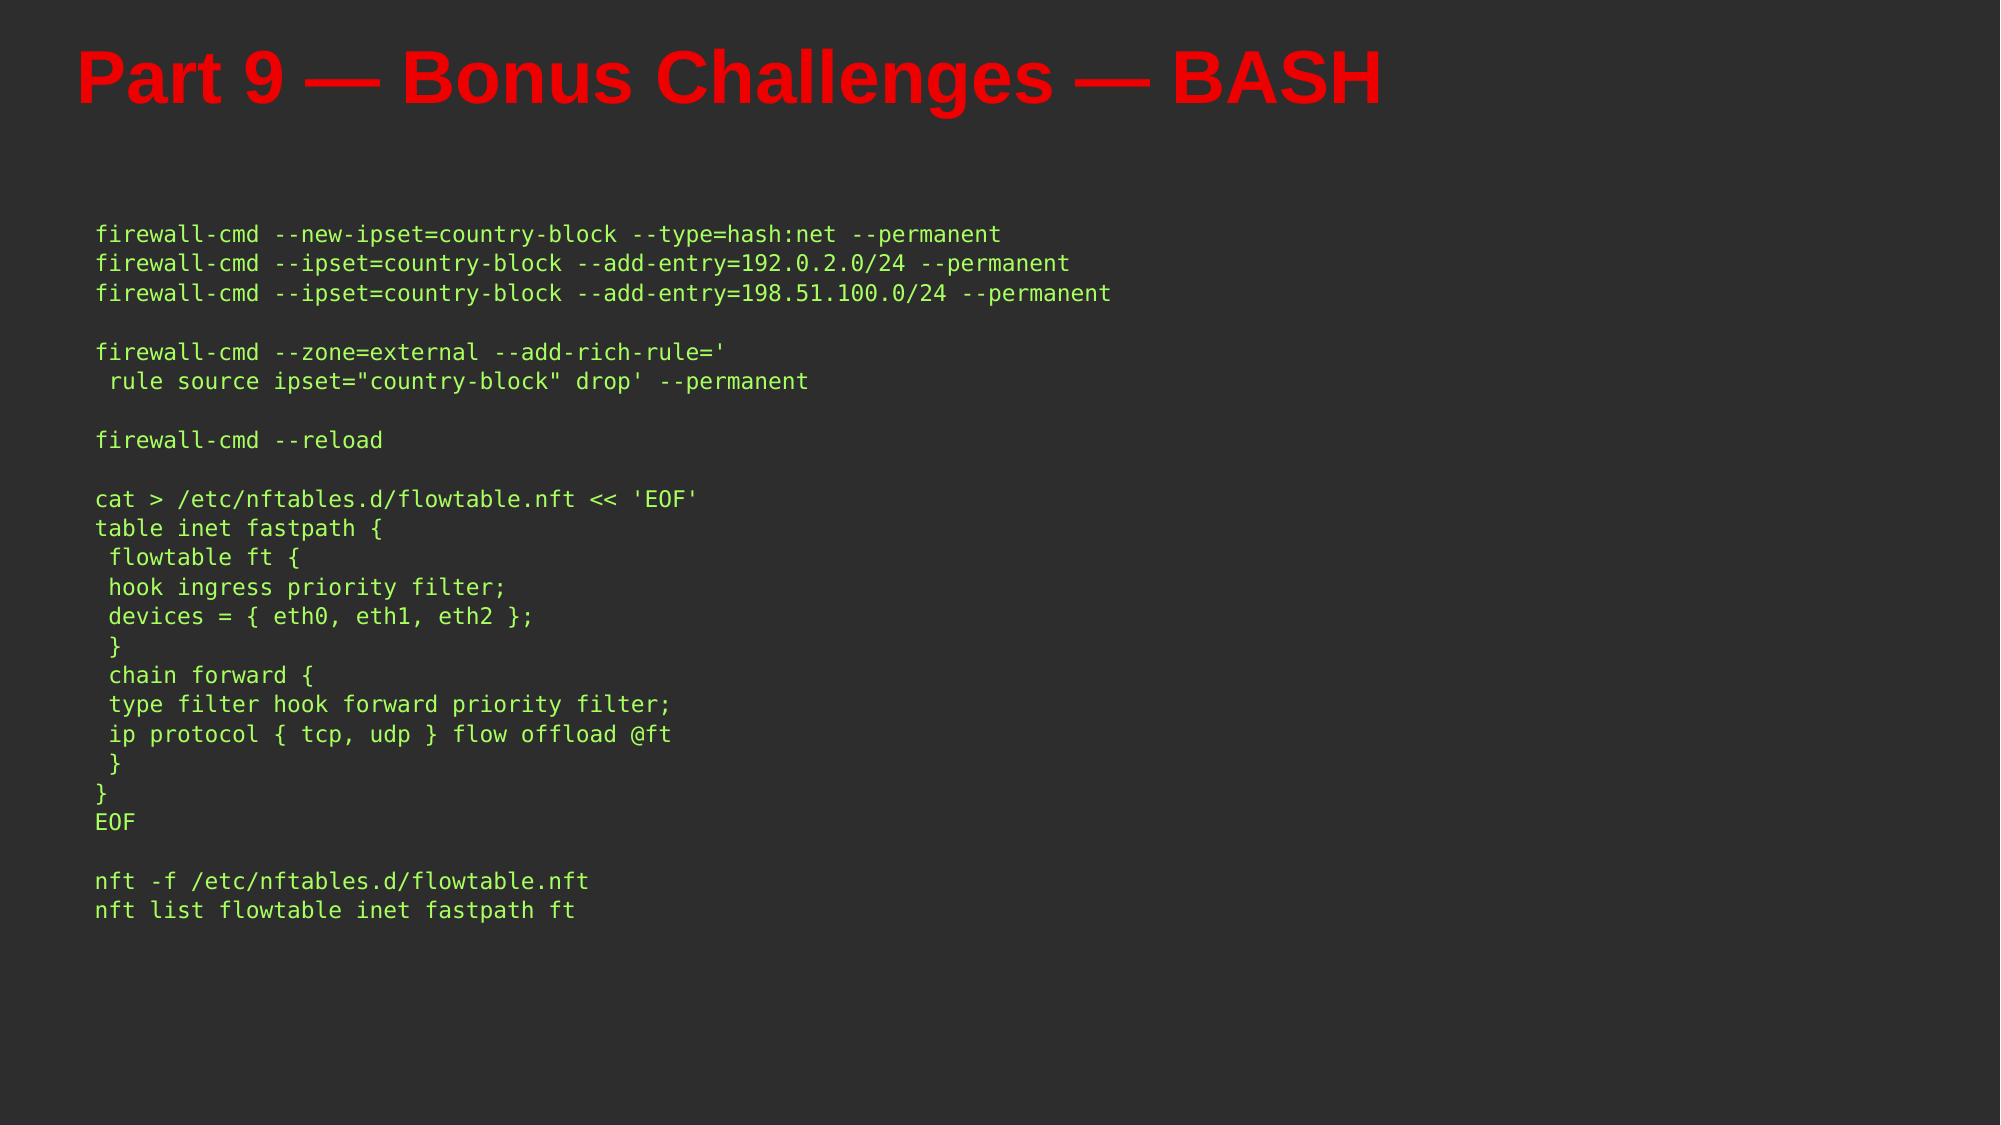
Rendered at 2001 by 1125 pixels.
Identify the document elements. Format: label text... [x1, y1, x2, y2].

text_box Part 9 — Bonus Challenges — BASH [59, 23, 1942, 178]
text_box firewall-cmd --new-ipset=country-block --type=hash:net --permanent firewall-cmd --ipset=country-block --add-entry=192.0.2.0/24 --permanent firewall-cmd --ipset=country-block --add-entry=198.51.100.0/24 --permanent firewall-cmd --zone=external --add-rich-rule=' rule source ipset="country-block" drop' --permanent firewall-cmd --reload cat > /etc/nftables.d/flowtable.nft << 'EOF' table inet fastpath { flowtable ft { hook ingress priority filter; devices = { eth0, eth1, eth2 }; } chain forward { type filter hook forward priority filter; ip protocol { tcp, udp } flow offload @ft } } EOF nft -f /etc/nftables.d/flowtable.nft nft list flowtable inet fastpath ft [59, 194, 1942, 1093]
